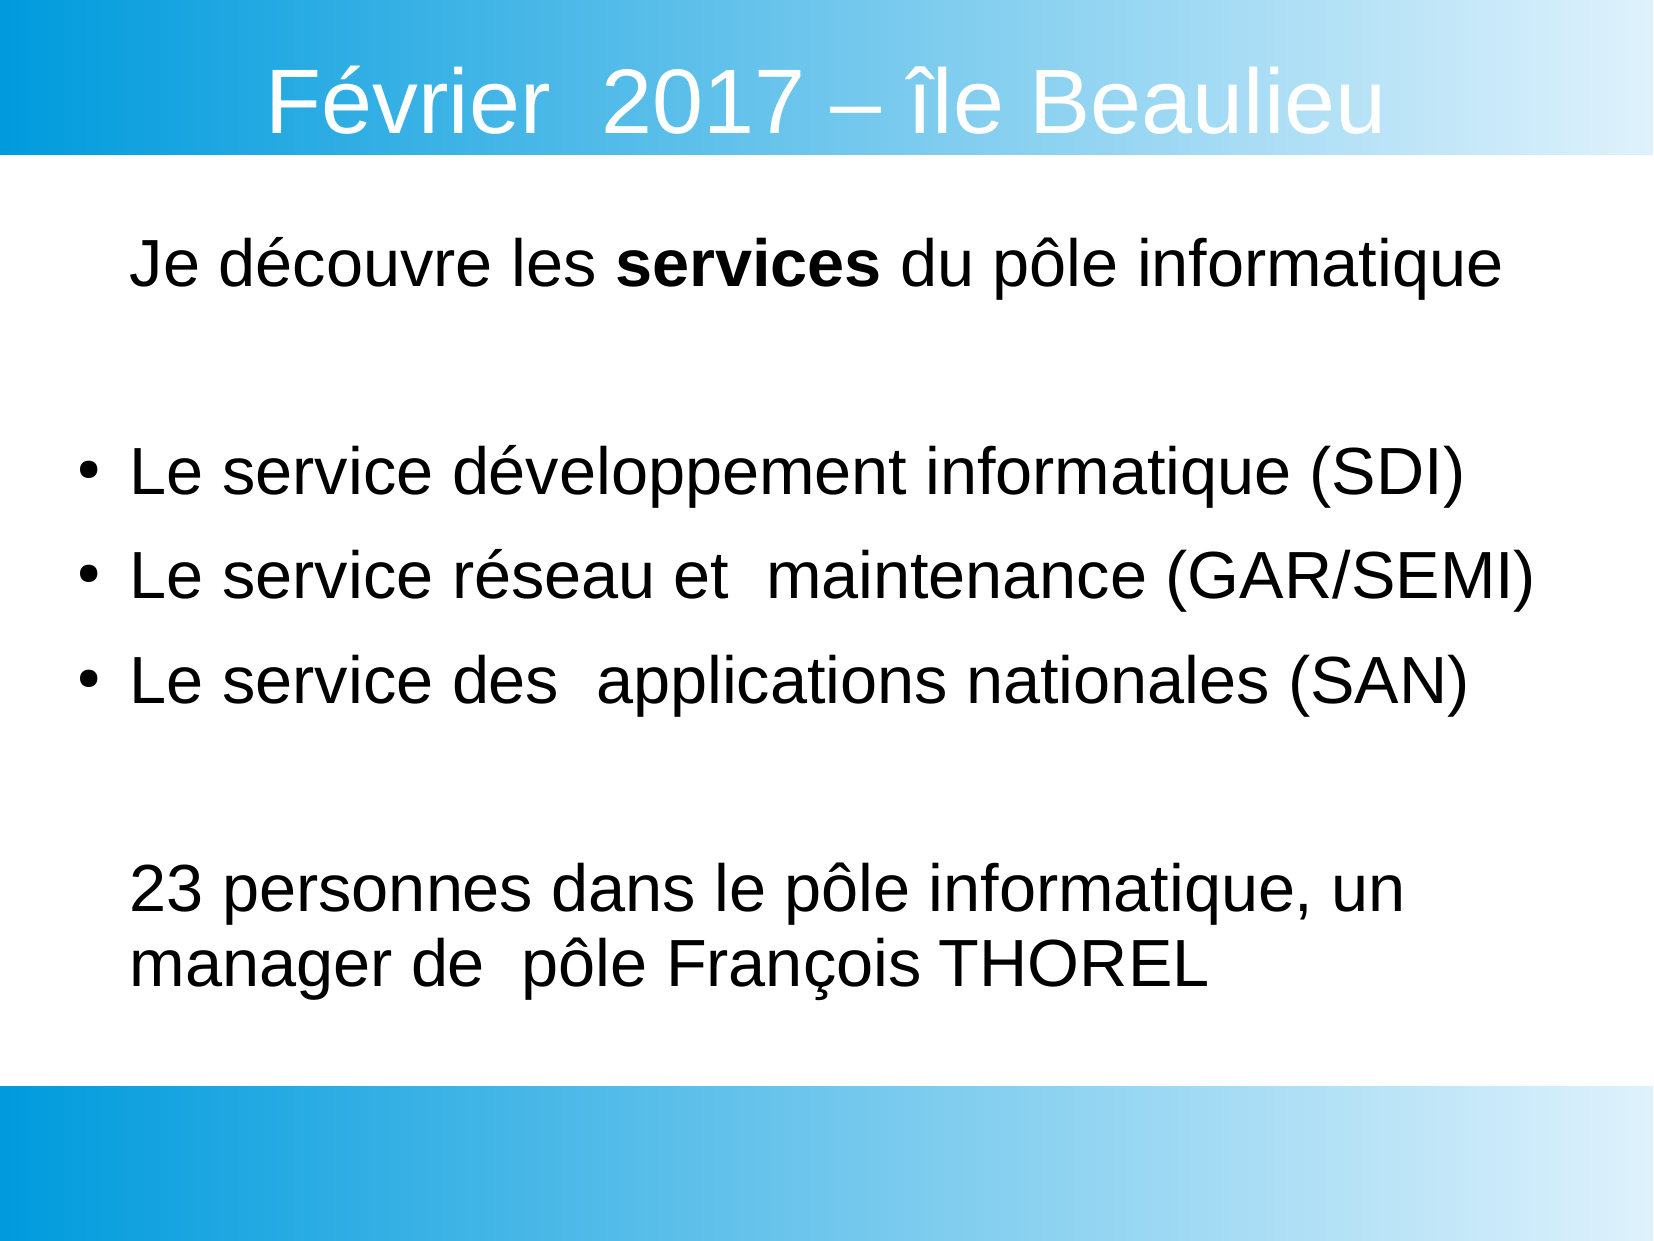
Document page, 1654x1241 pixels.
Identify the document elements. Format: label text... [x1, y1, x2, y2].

title Février 2017 – île Beaulieu [82, 49, 1571, 155]
list Je découvre les services du pôle informatique Le service développement informatique (SDI) Le service réseau et maintenance (GAR/SEMI) Le service des applications nationales (SAN) 23 personnes dans le pôle informatique, un manager de pôle François THOREL [59, 225, 1548, 945]
